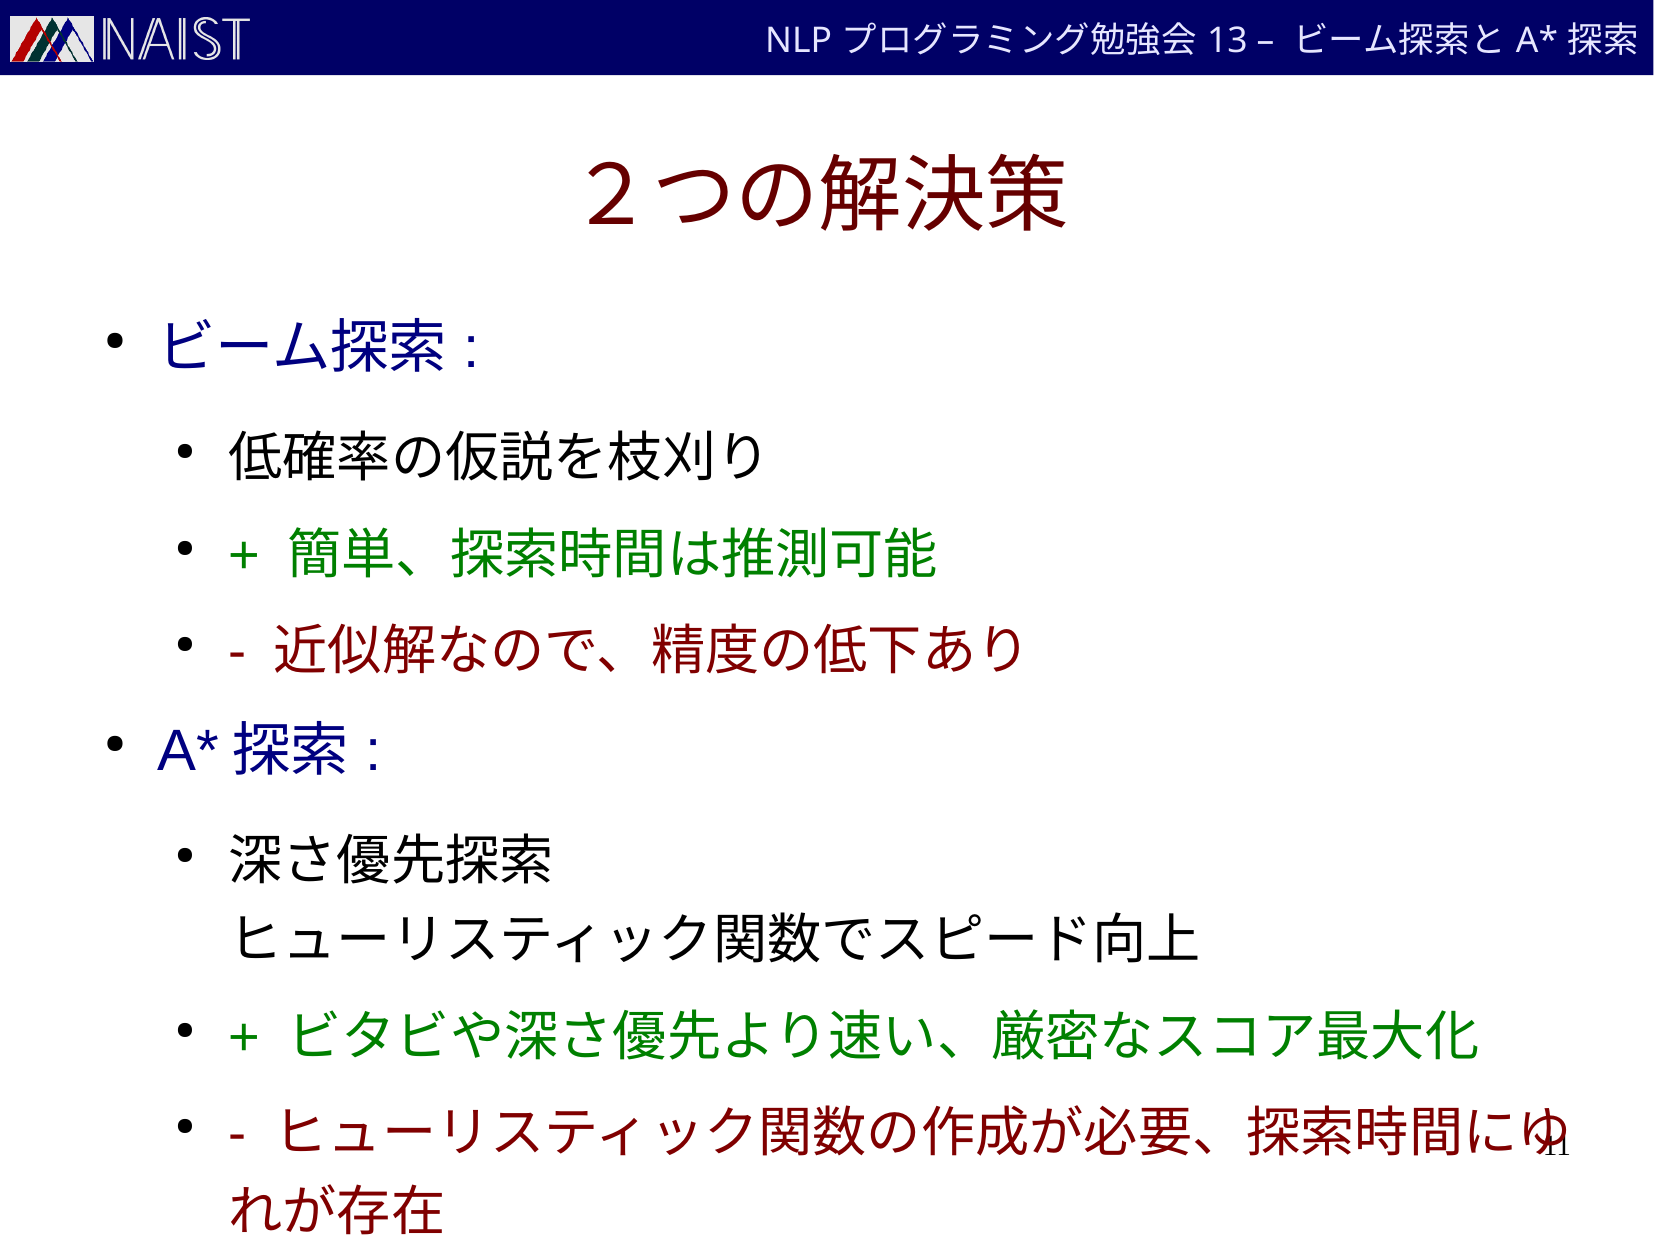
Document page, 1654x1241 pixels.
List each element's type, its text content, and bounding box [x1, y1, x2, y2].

picture [102, 17, 251, 60]
list ビーム探索: 低確率の仮説を枝刈り + 簡単、探索時間は推測可能 - 近似解なので、精度の低下あり A*探索: 深さ優先探索 ヒューリスティック関数でスピード向上 + ビタビや深さ優先より速い、厳密なスコア最大化 - ヒューリスティック関数の作成が必要、探索時間にゆれが存在 [86, 300, 1576, 1119]
title ２つの解決策 [75, 92, 1564, 285]
picture [10, 16, 94, 62]
